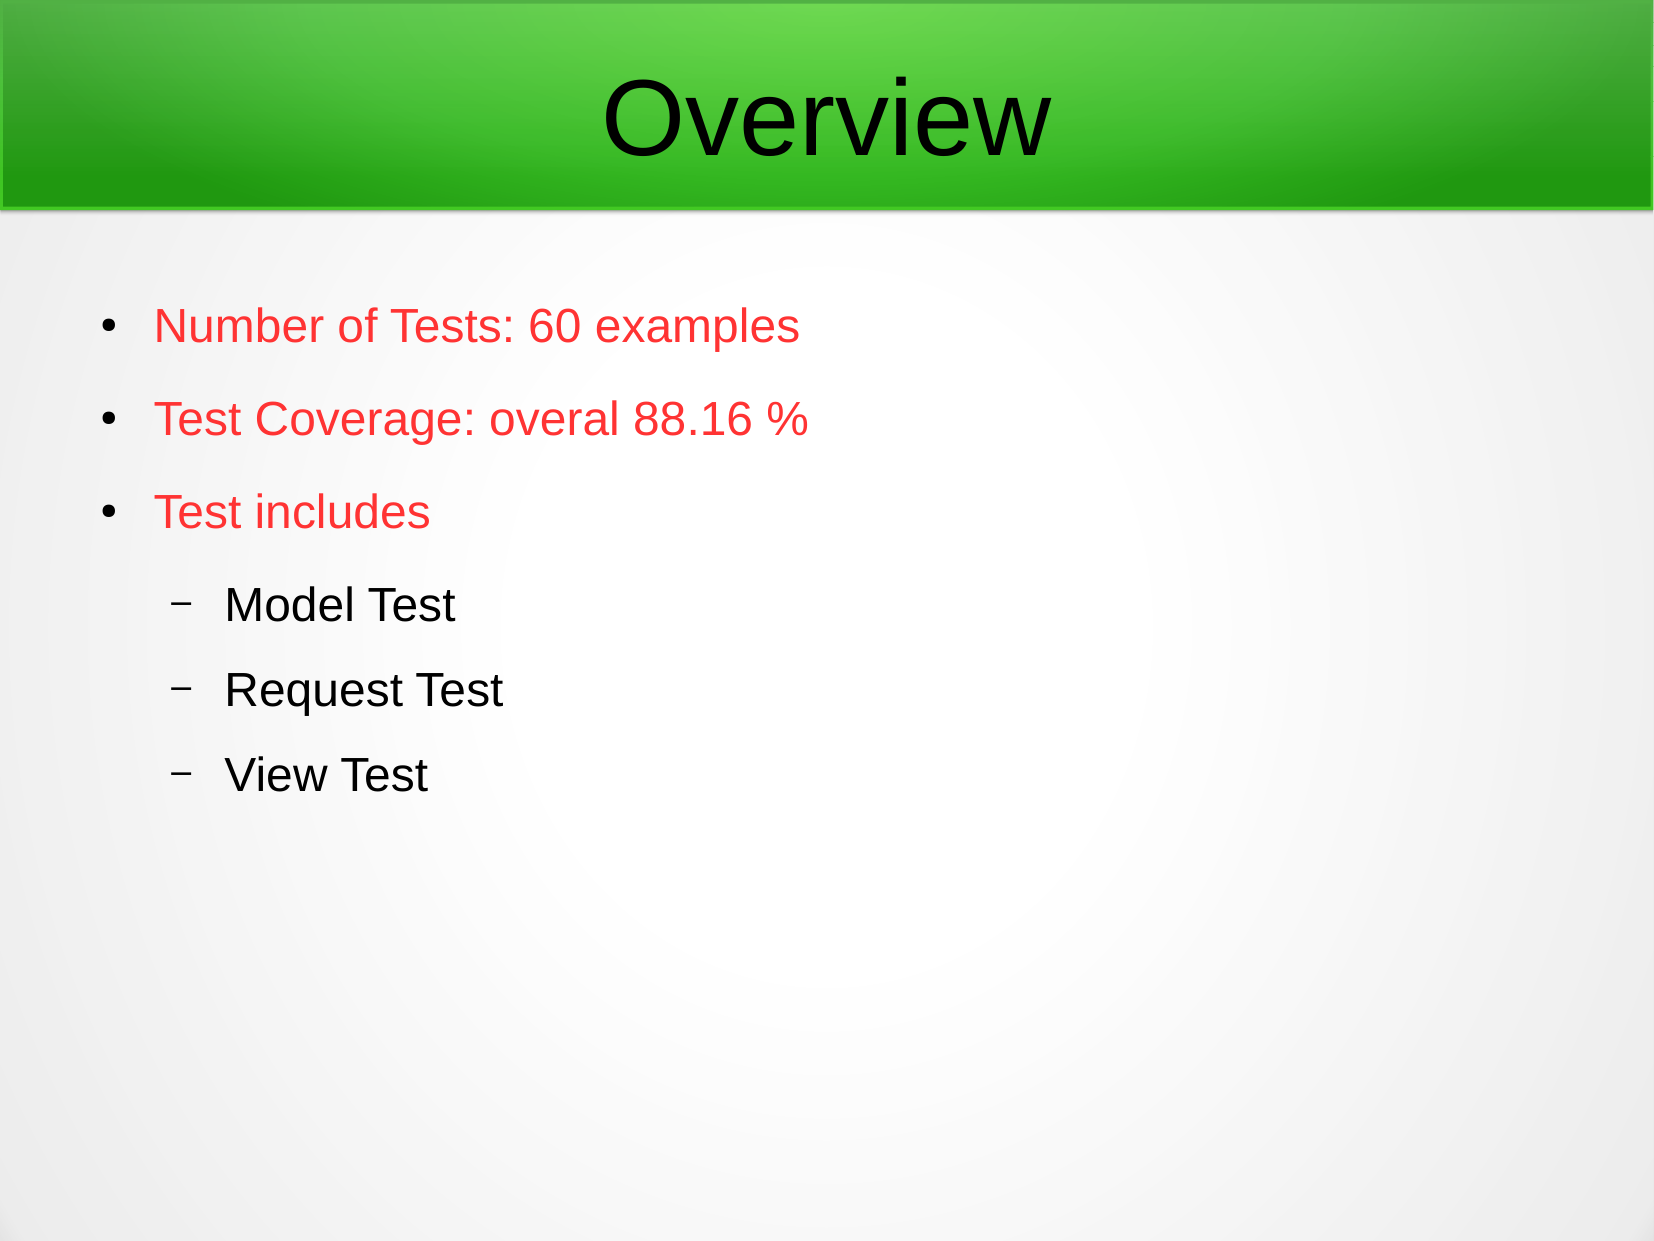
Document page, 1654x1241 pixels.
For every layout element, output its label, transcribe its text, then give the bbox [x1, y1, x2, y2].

list Number of Tests: 60 examples Test Coverage: overal 88.16 % Test includes Model Test Request Test View Test [82, 299, 1571, 1019]
title Overview [82, 47, 1571, 189]
